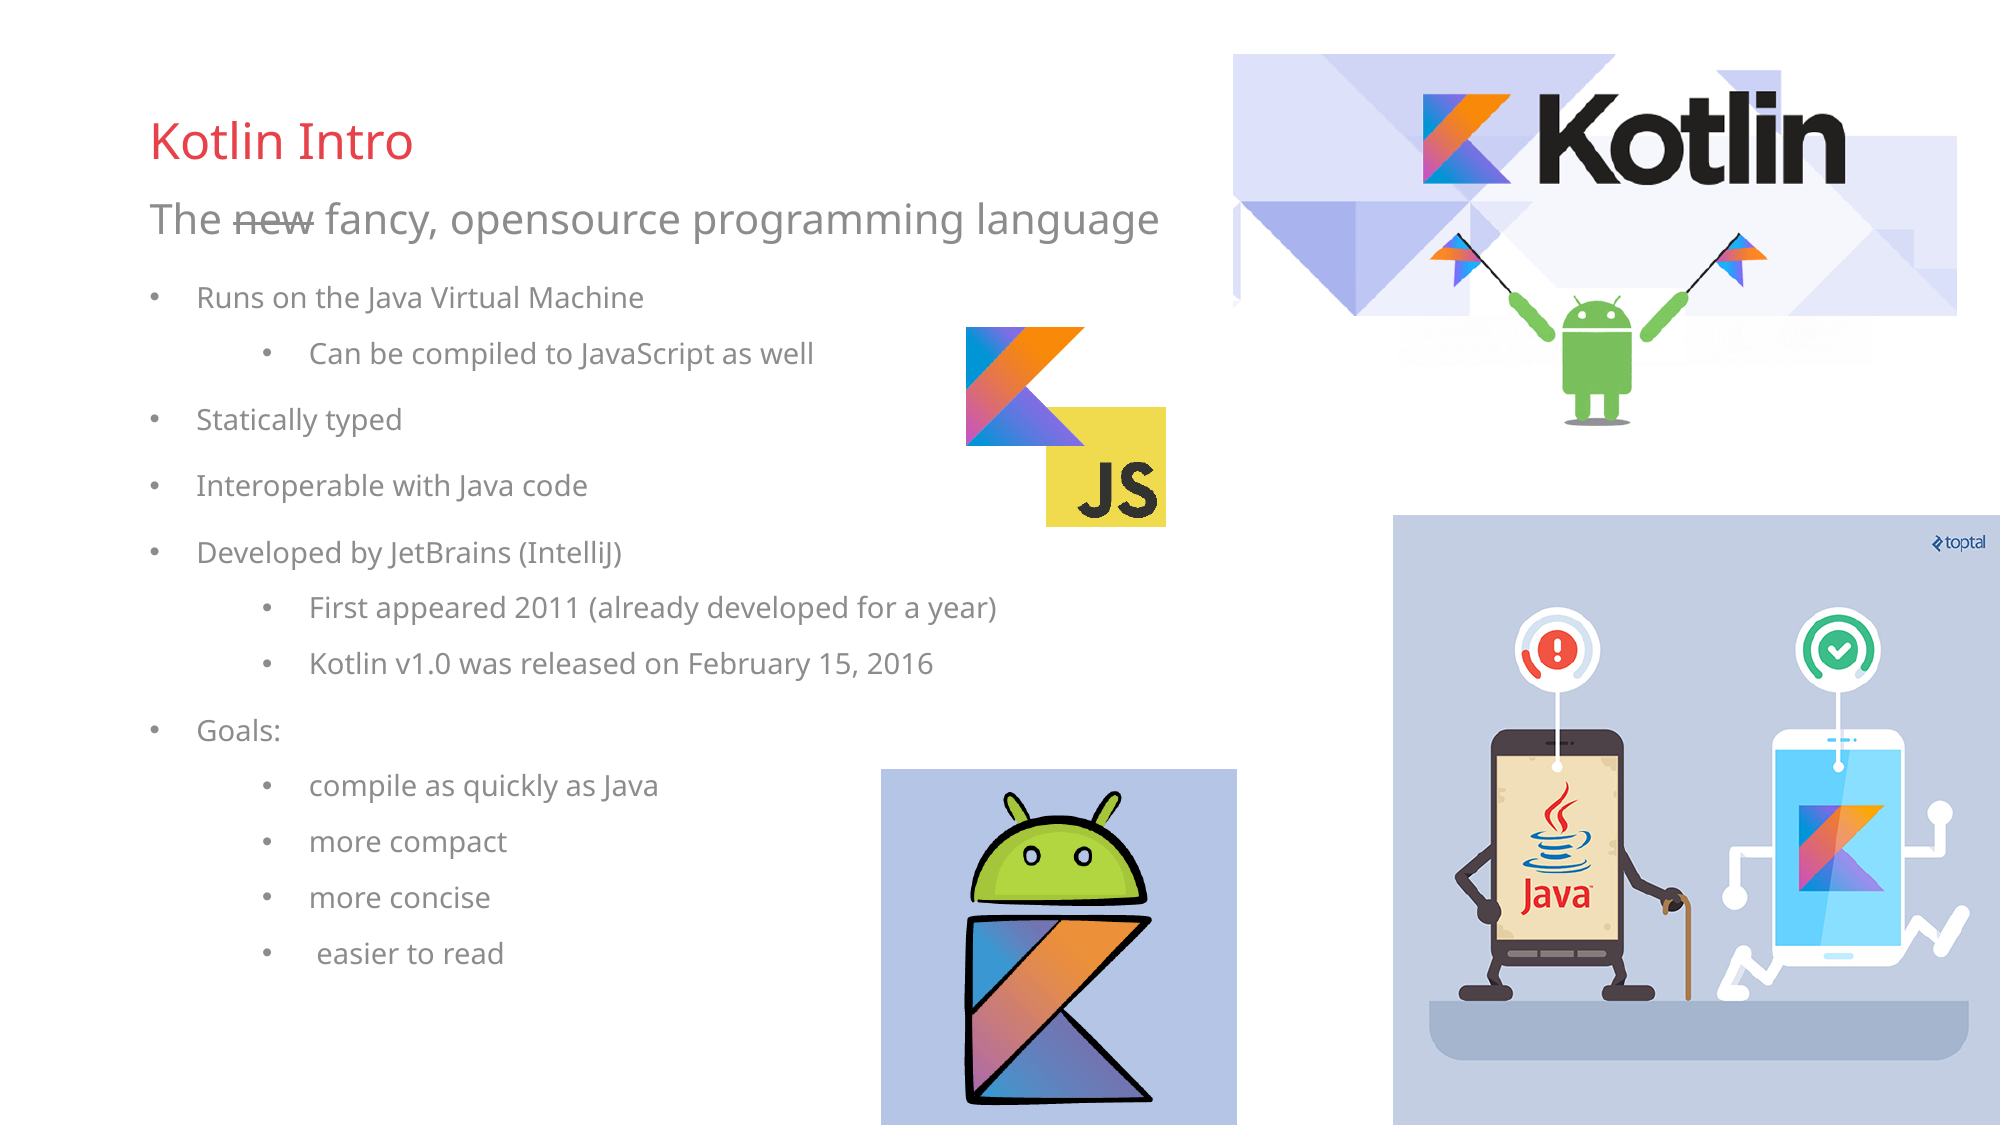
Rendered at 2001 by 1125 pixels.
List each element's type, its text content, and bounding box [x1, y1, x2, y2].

list The new fancy, opensource programming language [149, 177, 1233, 244]
picture [1393, 515, 2000, 1125]
picture [966, 327, 1166, 528]
picture [1233, 54, 1957, 435]
list Runs on the Java Virtual Machine Can be compiled to JavaScript as well Statically typed Interoperable with Java code Developed by JetBrains (IntelliJ) First appeared 2011 (already developed for a year) Kotlin v1.0 was released on February 15, 2016 Goals: compile as quickly as Java more compact more concise easier to read [149, 268, 1166, 1013]
picture [881, 769, 1237, 1125]
list Kotlin Intro [149, 92, 1233, 171]
